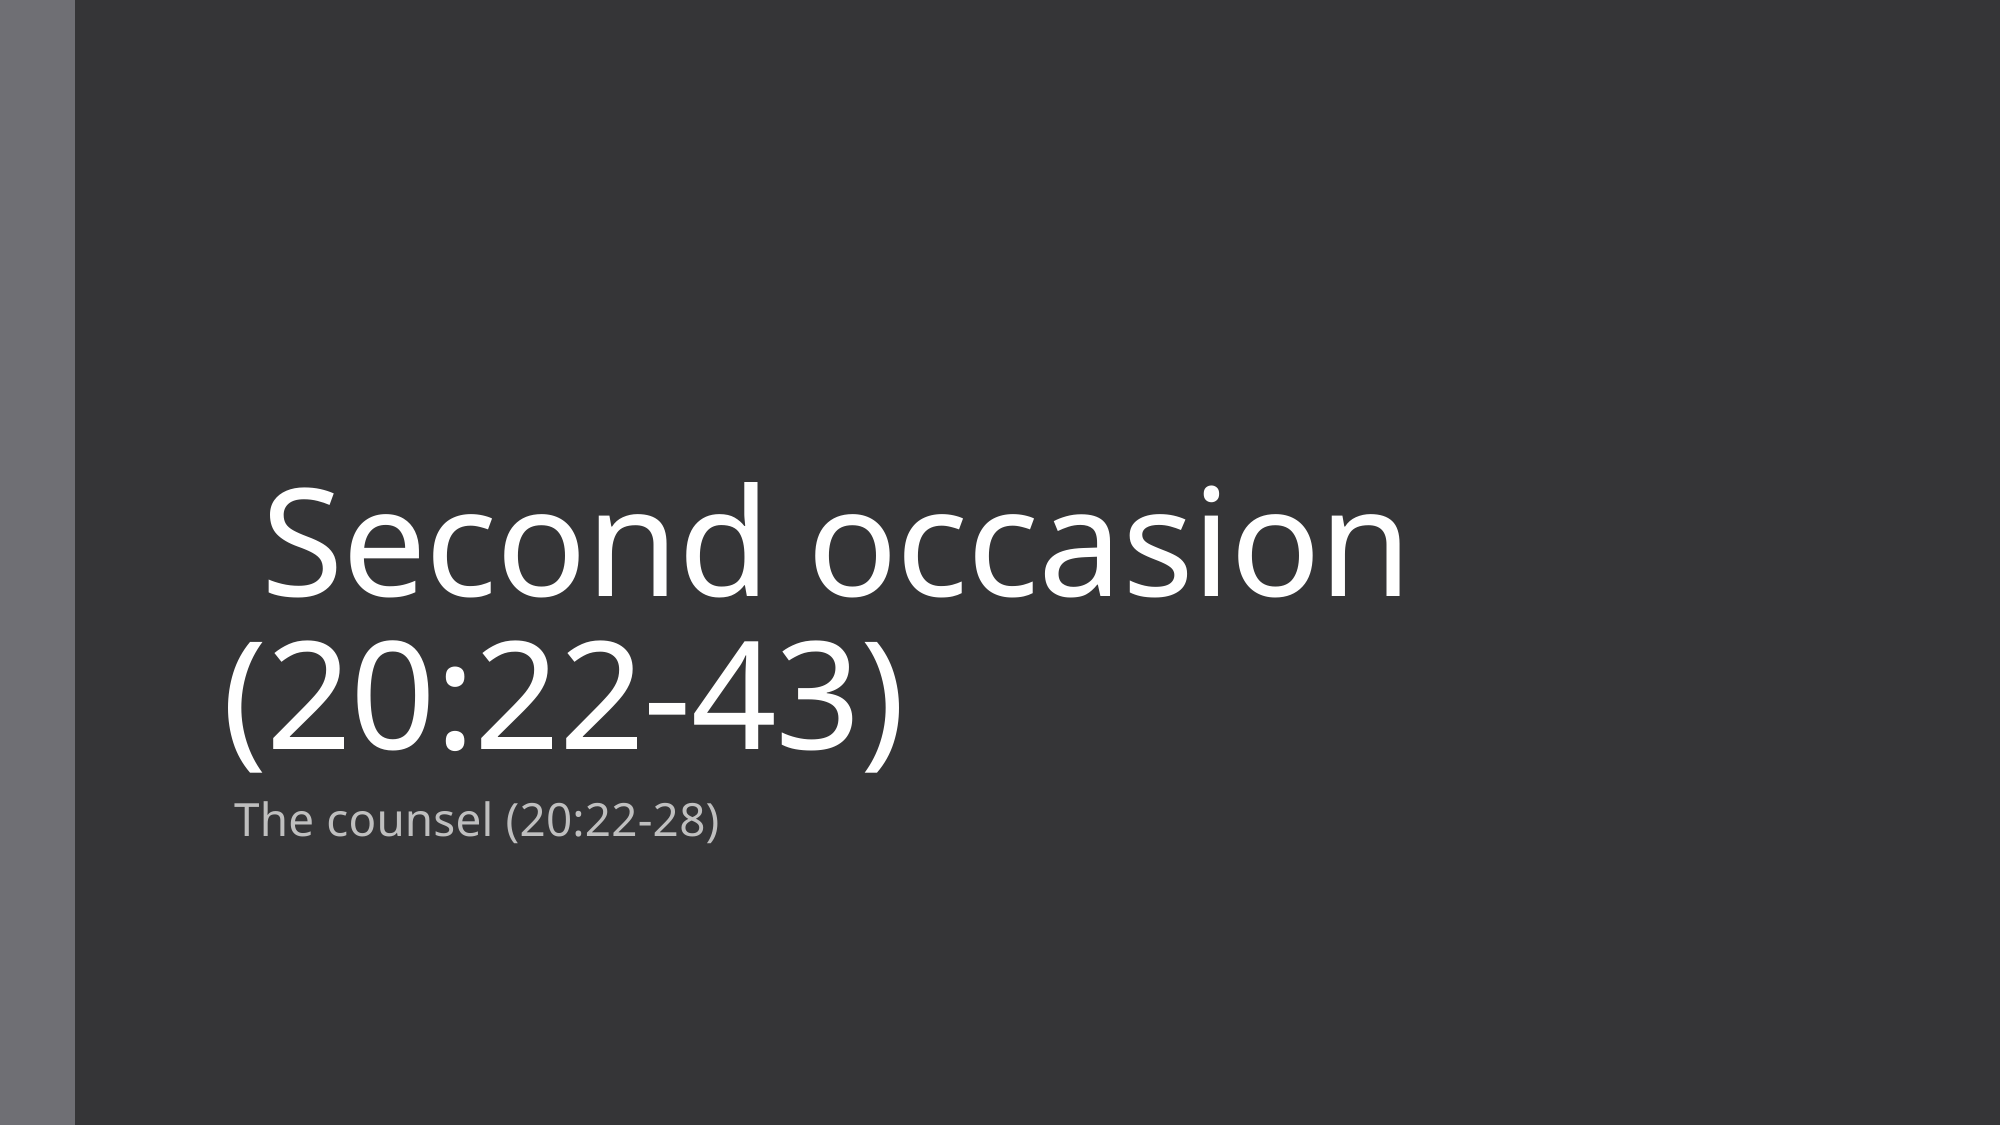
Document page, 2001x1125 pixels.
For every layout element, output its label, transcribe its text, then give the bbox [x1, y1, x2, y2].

title Second occasion (20:22-43) [206, 124, 1752, 787]
subtitle The counsel (20:22-28) [206, 787, 1752, 1066]
